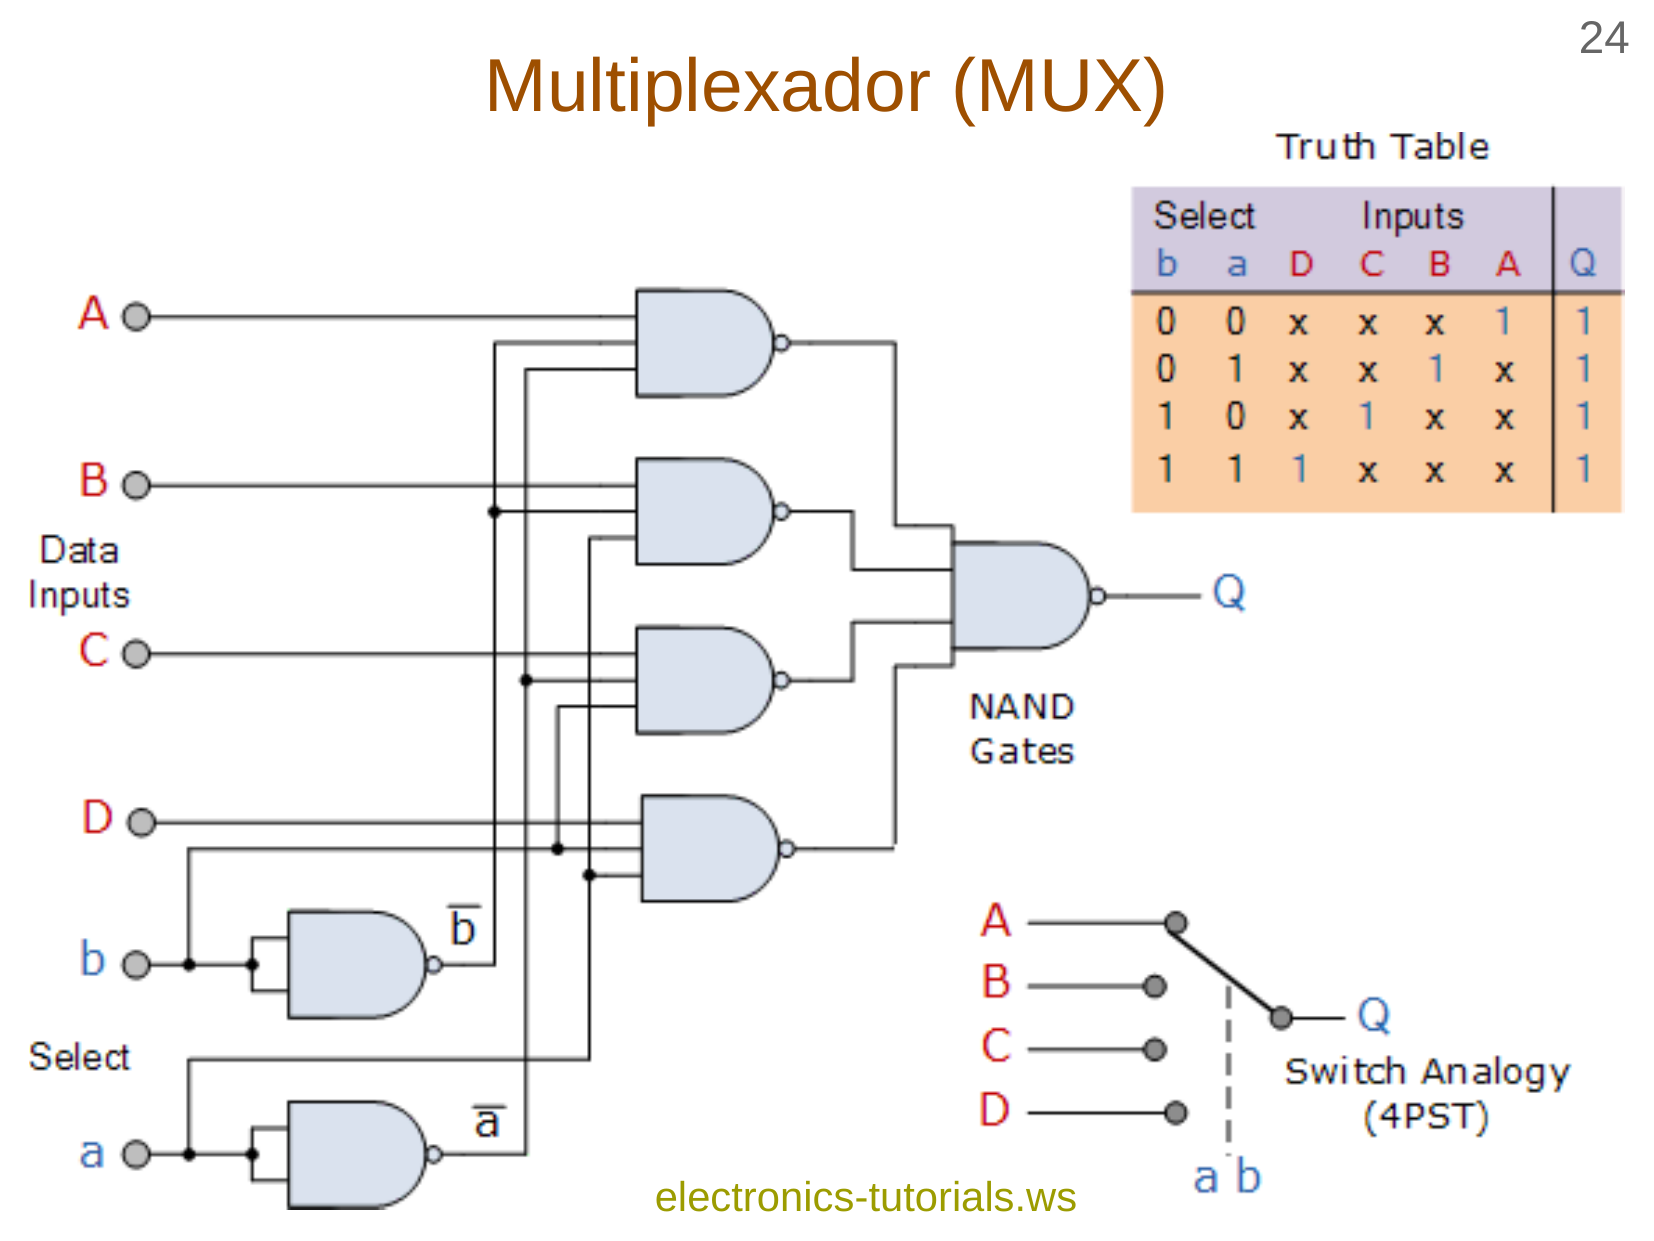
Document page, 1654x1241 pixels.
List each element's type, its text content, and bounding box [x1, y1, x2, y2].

picture [29, 132, 1625, 1210]
title Multiplexador (MUX) [59, 29, 1595, 132]
text_box electronics-tutorials.ws [531, 1166, 1093, 1241]
